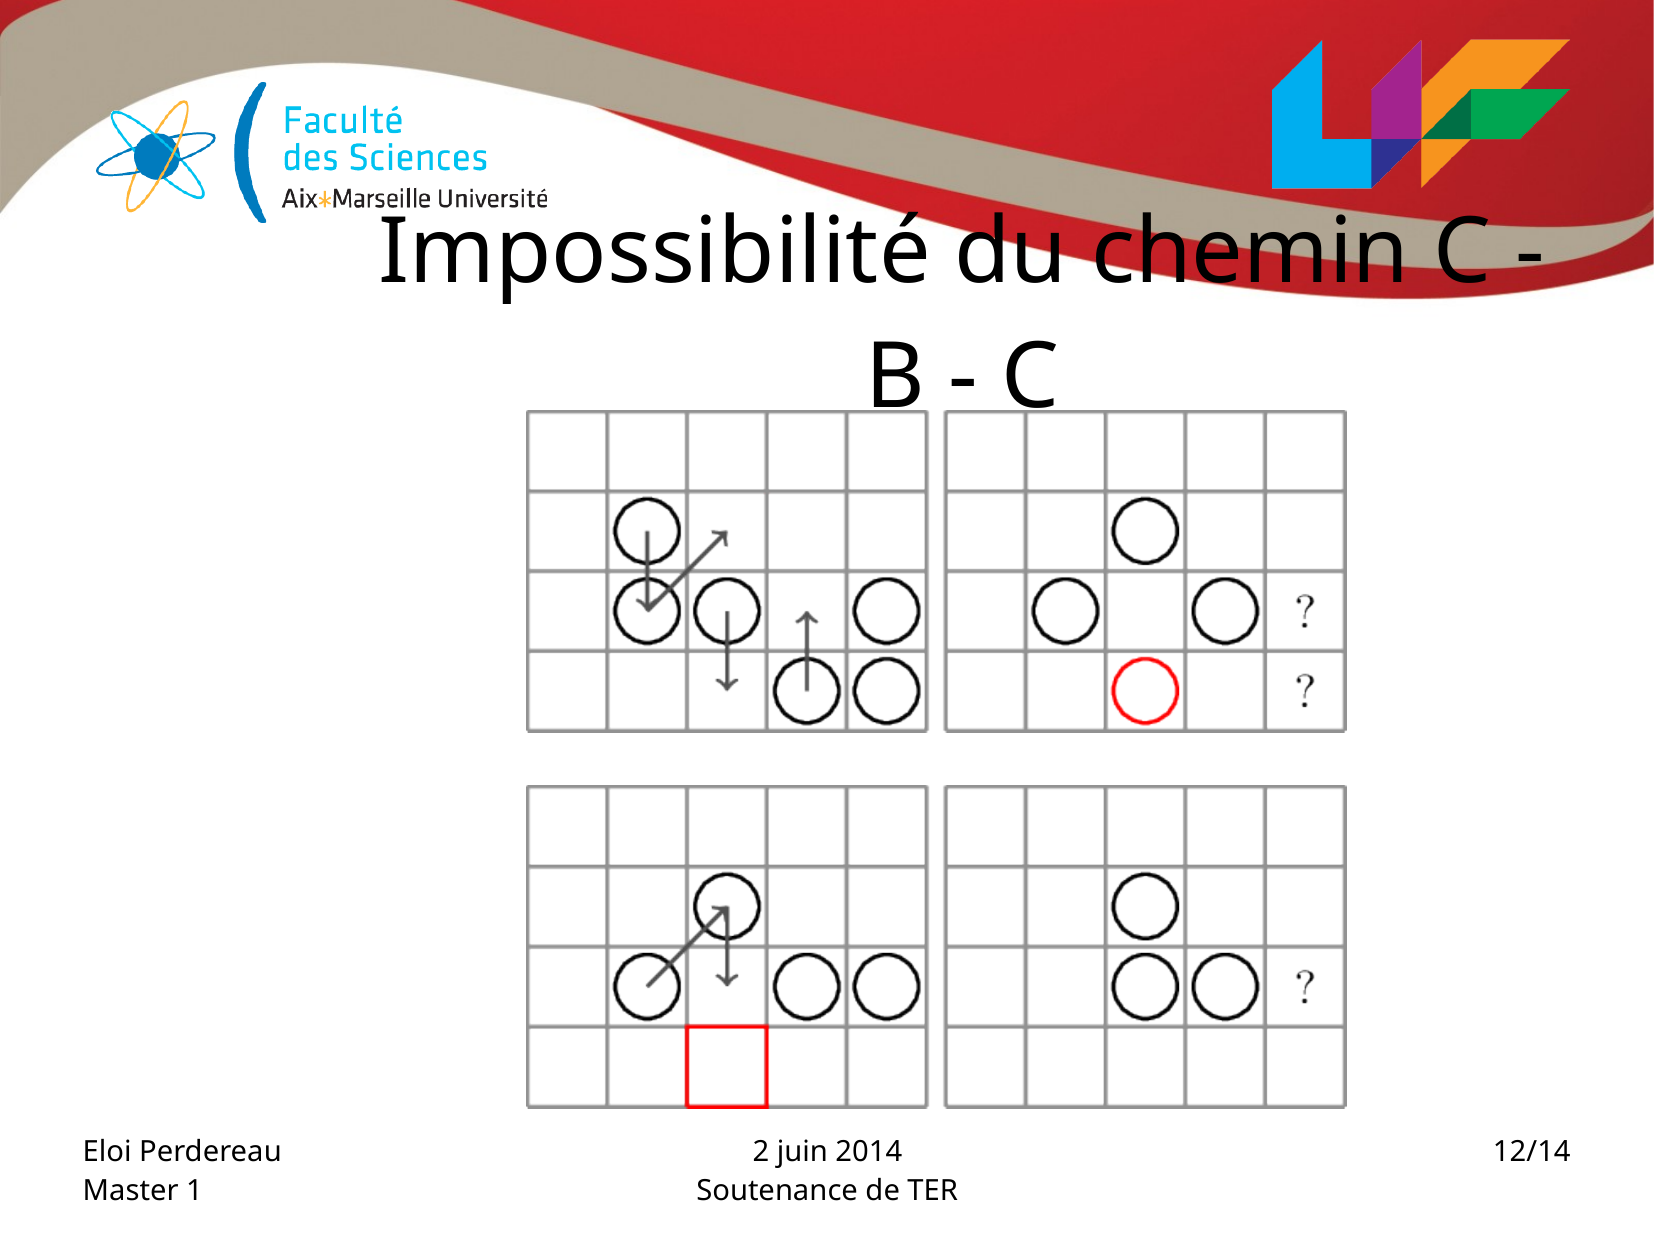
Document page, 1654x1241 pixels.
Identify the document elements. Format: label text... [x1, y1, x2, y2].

title Impossibilité du chemin C - B - C [354, 200, 1571, 419]
picture [0, 0, 1654, 1241]
